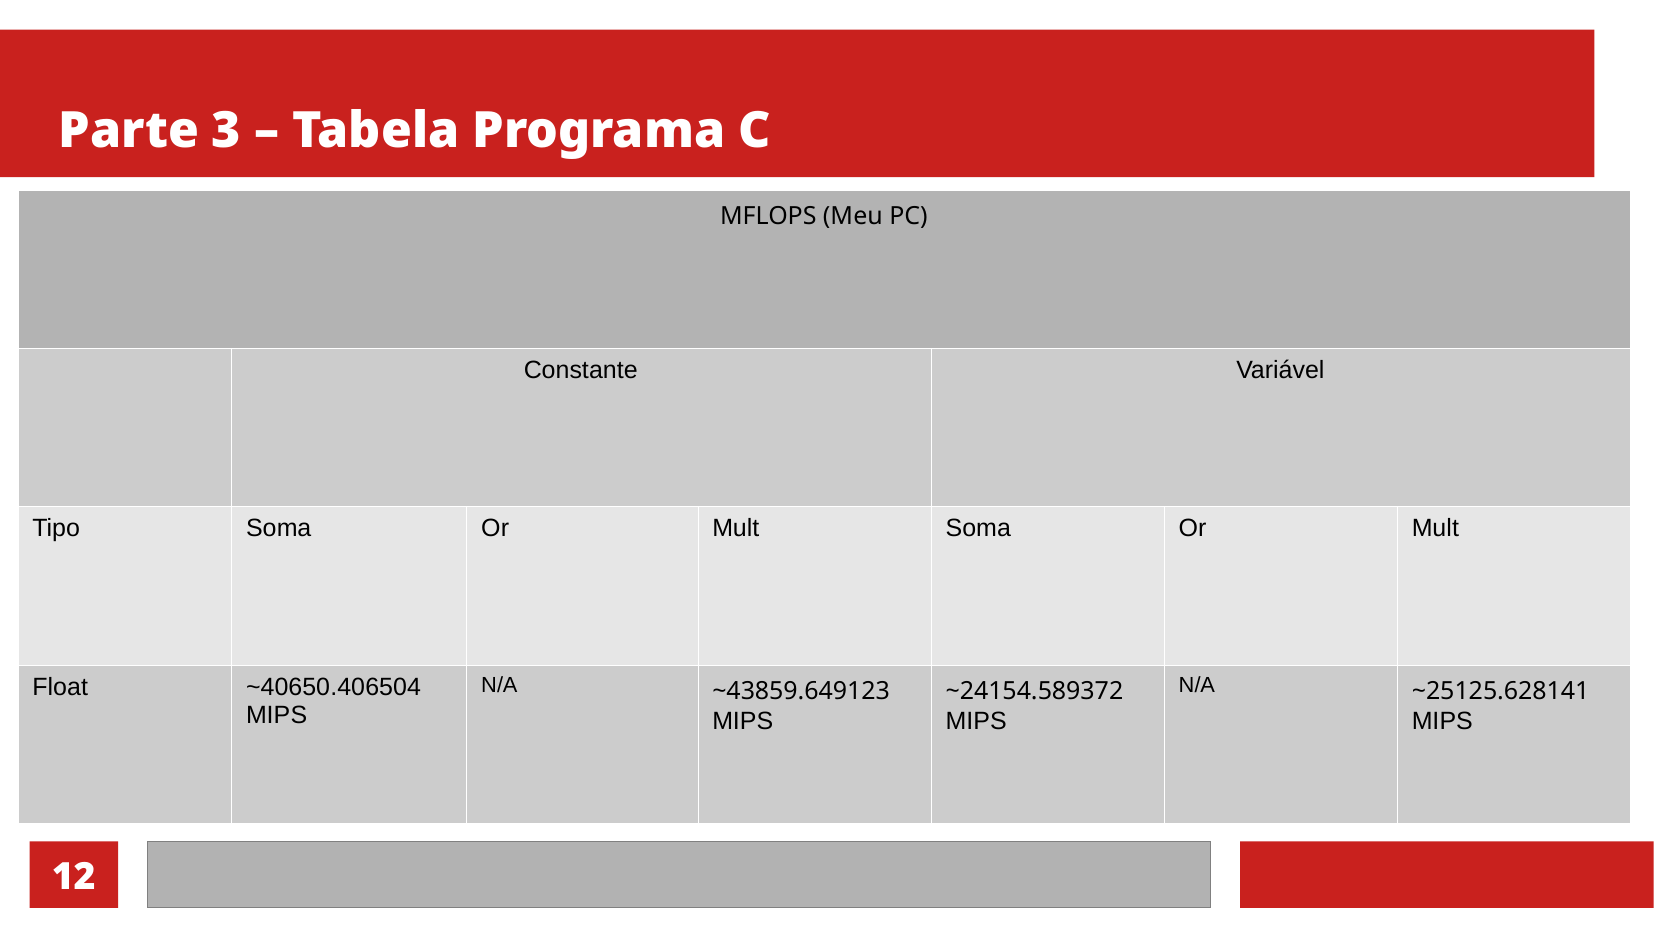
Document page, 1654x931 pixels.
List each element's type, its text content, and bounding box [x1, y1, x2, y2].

table_cell Soma [232, 507, 466, 665]
table_cell Or [467, 507, 698, 665]
table_cell Mult [699, 507, 931, 665]
table_cell Soma [932, 507, 1164, 665]
table_cell ~24154.589372 MIPS [932, 666, 1164, 823]
table_cell Variável [932, 349, 1630, 506]
table_cell ~25125.628141 MIPS [1398, 666, 1630, 823]
title Parte 3 – Tabela Programa C [59, 44, 1595, 163]
table_cell N/A [1165, 666, 1397, 823]
table_cell Mult [1398, 507, 1630, 665]
table_cell Constante [232, 349, 931, 506]
table_cell Tipo [19, 507, 231, 665]
table_cell [19, 349, 231, 506]
table_cell Or [1165, 507, 1397, 665]
table_cell ~43859.649123 MIPS [699, 666, 931, 823]
table_header MFLOPS (Meu PC) [19, 191, 1630, 348]
table_cell ~40650.406504 MIPS [232, 666, 466, 823]
table_cell N/A [467, 666, 698, 823]
table_cell Float [19, 666, 231, 823]
